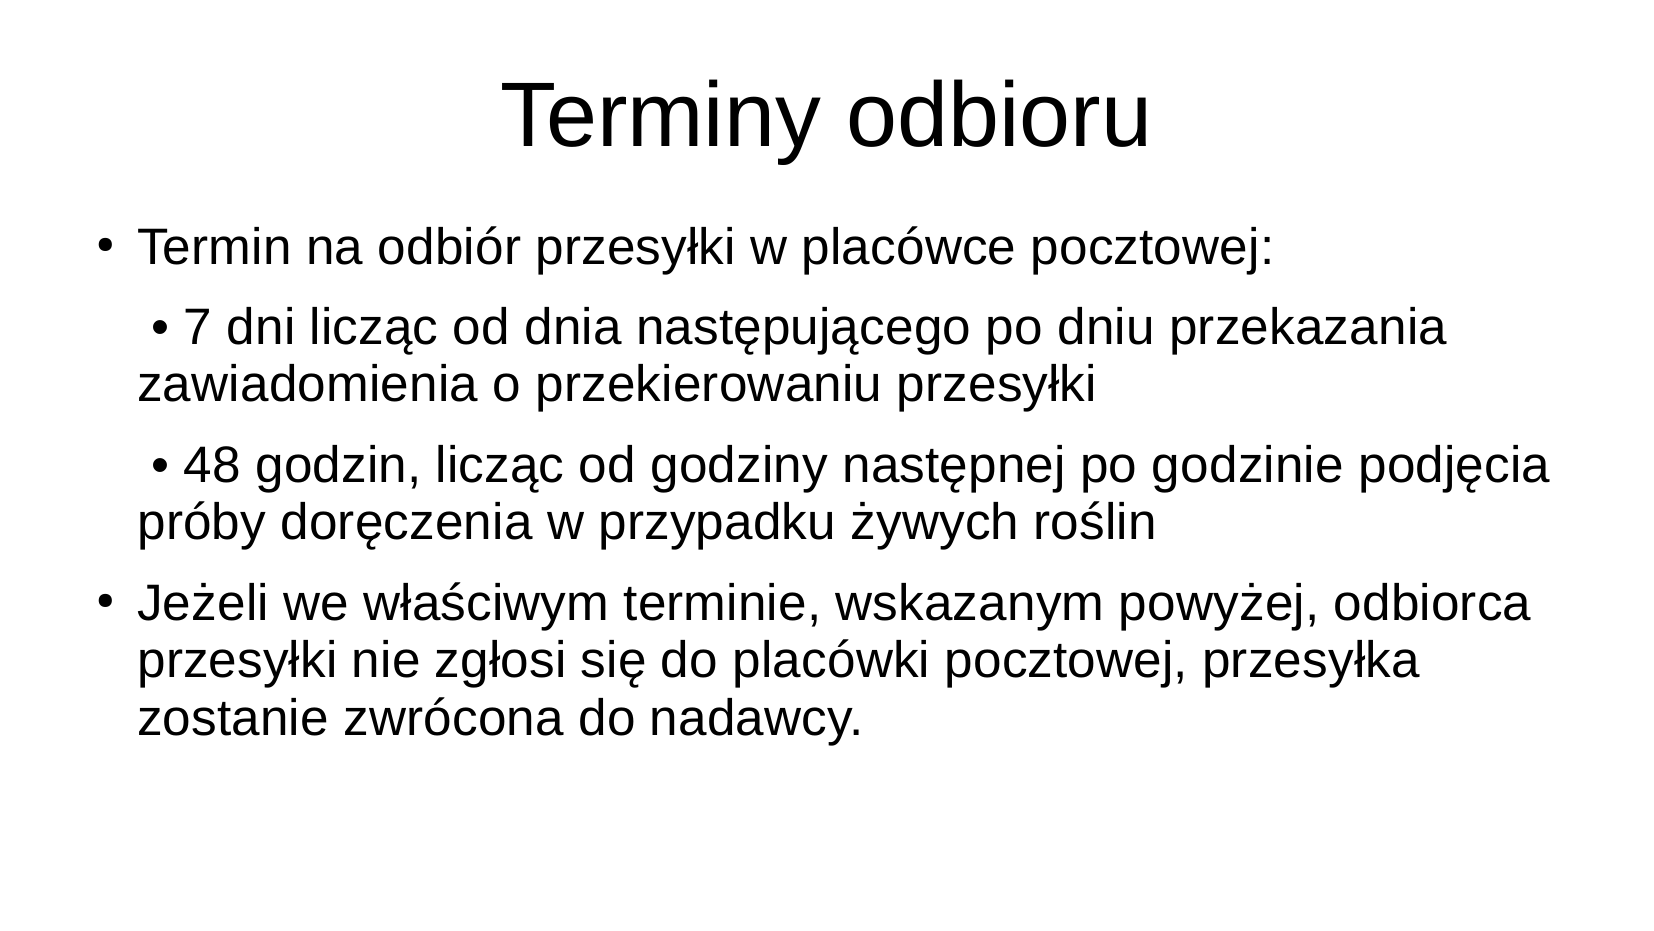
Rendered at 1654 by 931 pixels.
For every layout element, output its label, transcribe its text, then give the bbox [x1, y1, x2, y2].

list Termin na odbiór przesyłki w placówce pocztowej: • 7 dni licząc od dnia następującego po dniu przekazania zawiadomienia o przekierowaniu przesyłki • 48 godzin, licząc od godziny następnej po godzinie podjęcia próby doręczenia w przypadku żywych roślin Jeżeli we właściwym terminie, wskazanym powyżej, odbiorca przesyłki nie zgłosi się do placówki pocztowej, przesyłka zostanie zwrócona do nadawcy. [82, 217, 1571, 758]
title Terminy odbioru [82, 37, 1571, 193]
